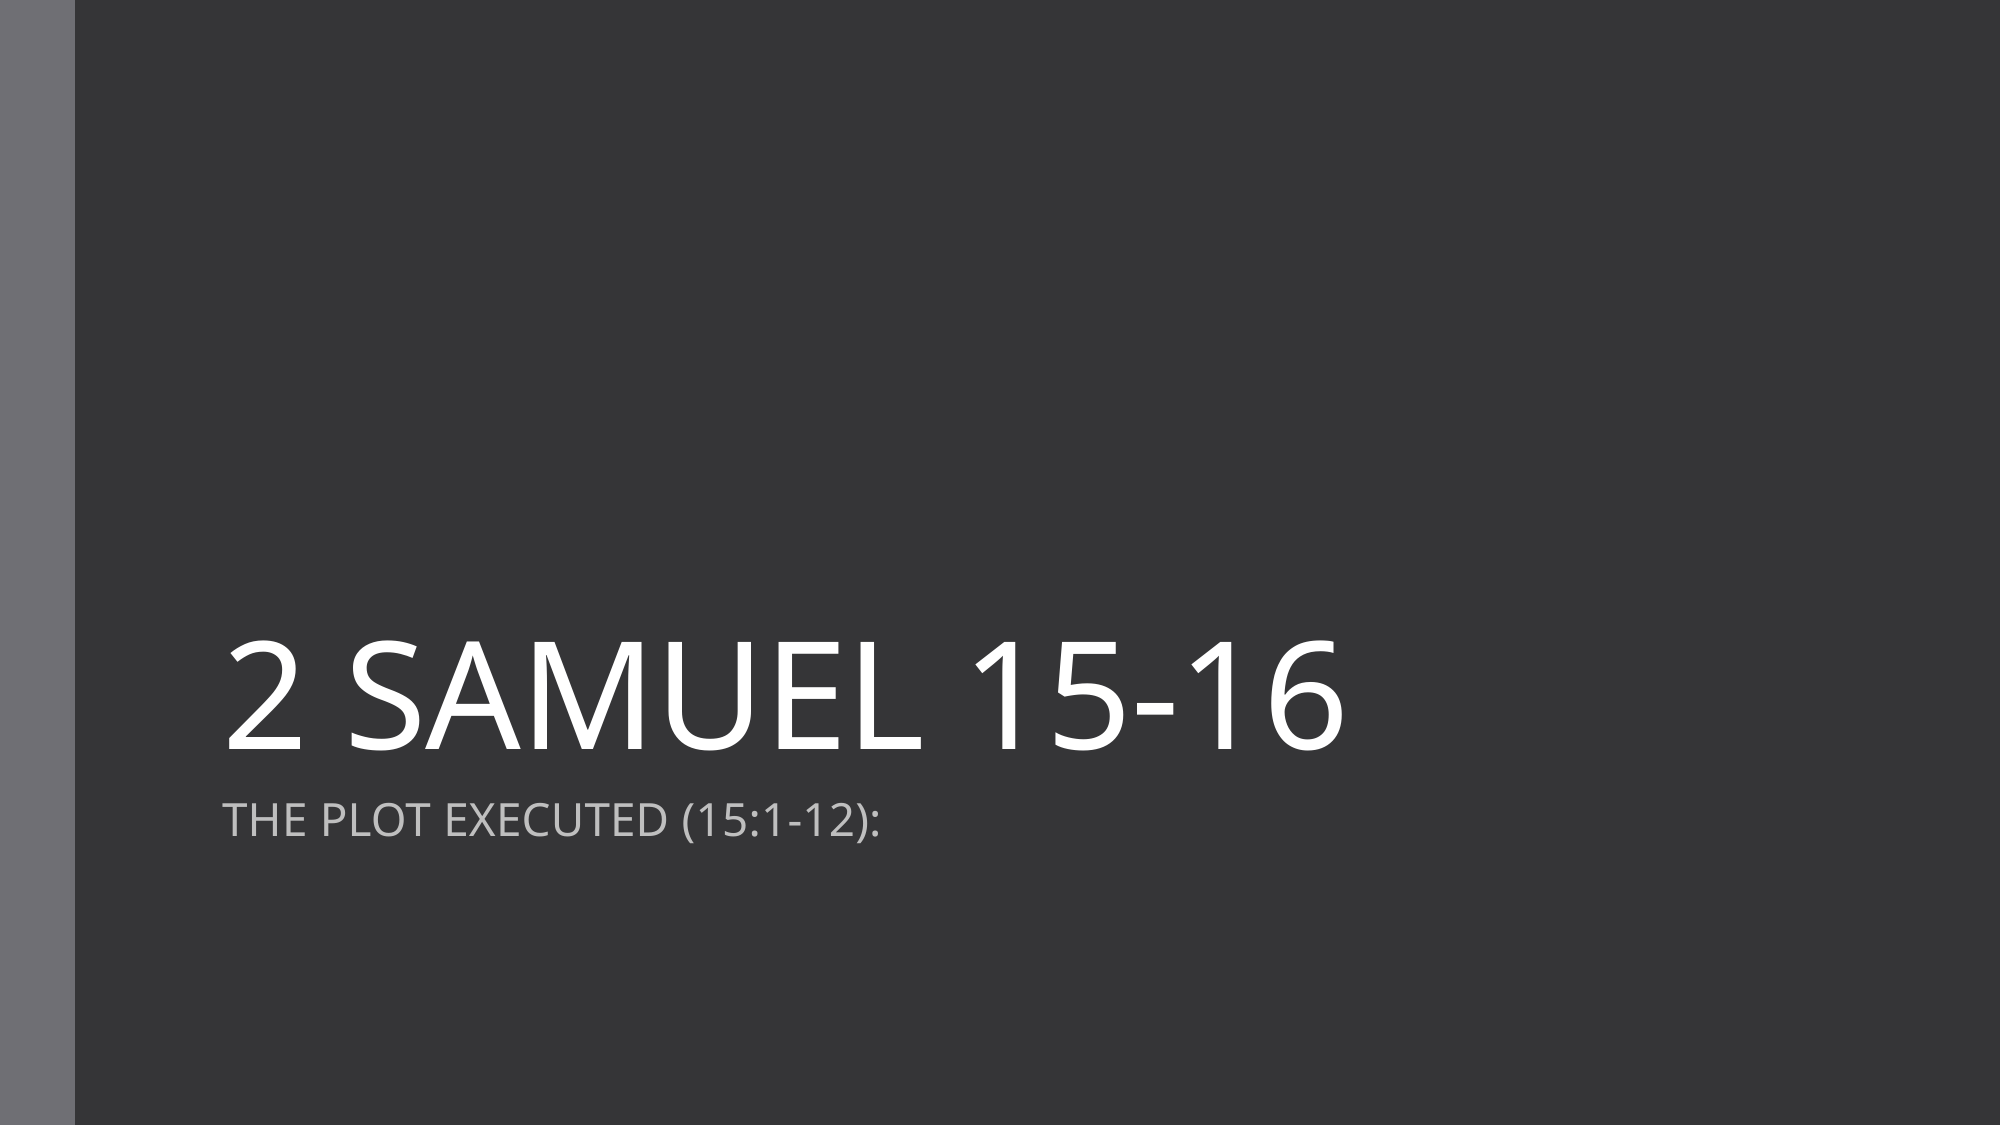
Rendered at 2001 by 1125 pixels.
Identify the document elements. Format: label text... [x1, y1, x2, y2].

subtitle THE PLOT EXECUTED (15:1-12): [206, 787, 1752, 1066]
title 2 SAMUEL 15-16 [206, 124, 1752, 787]
